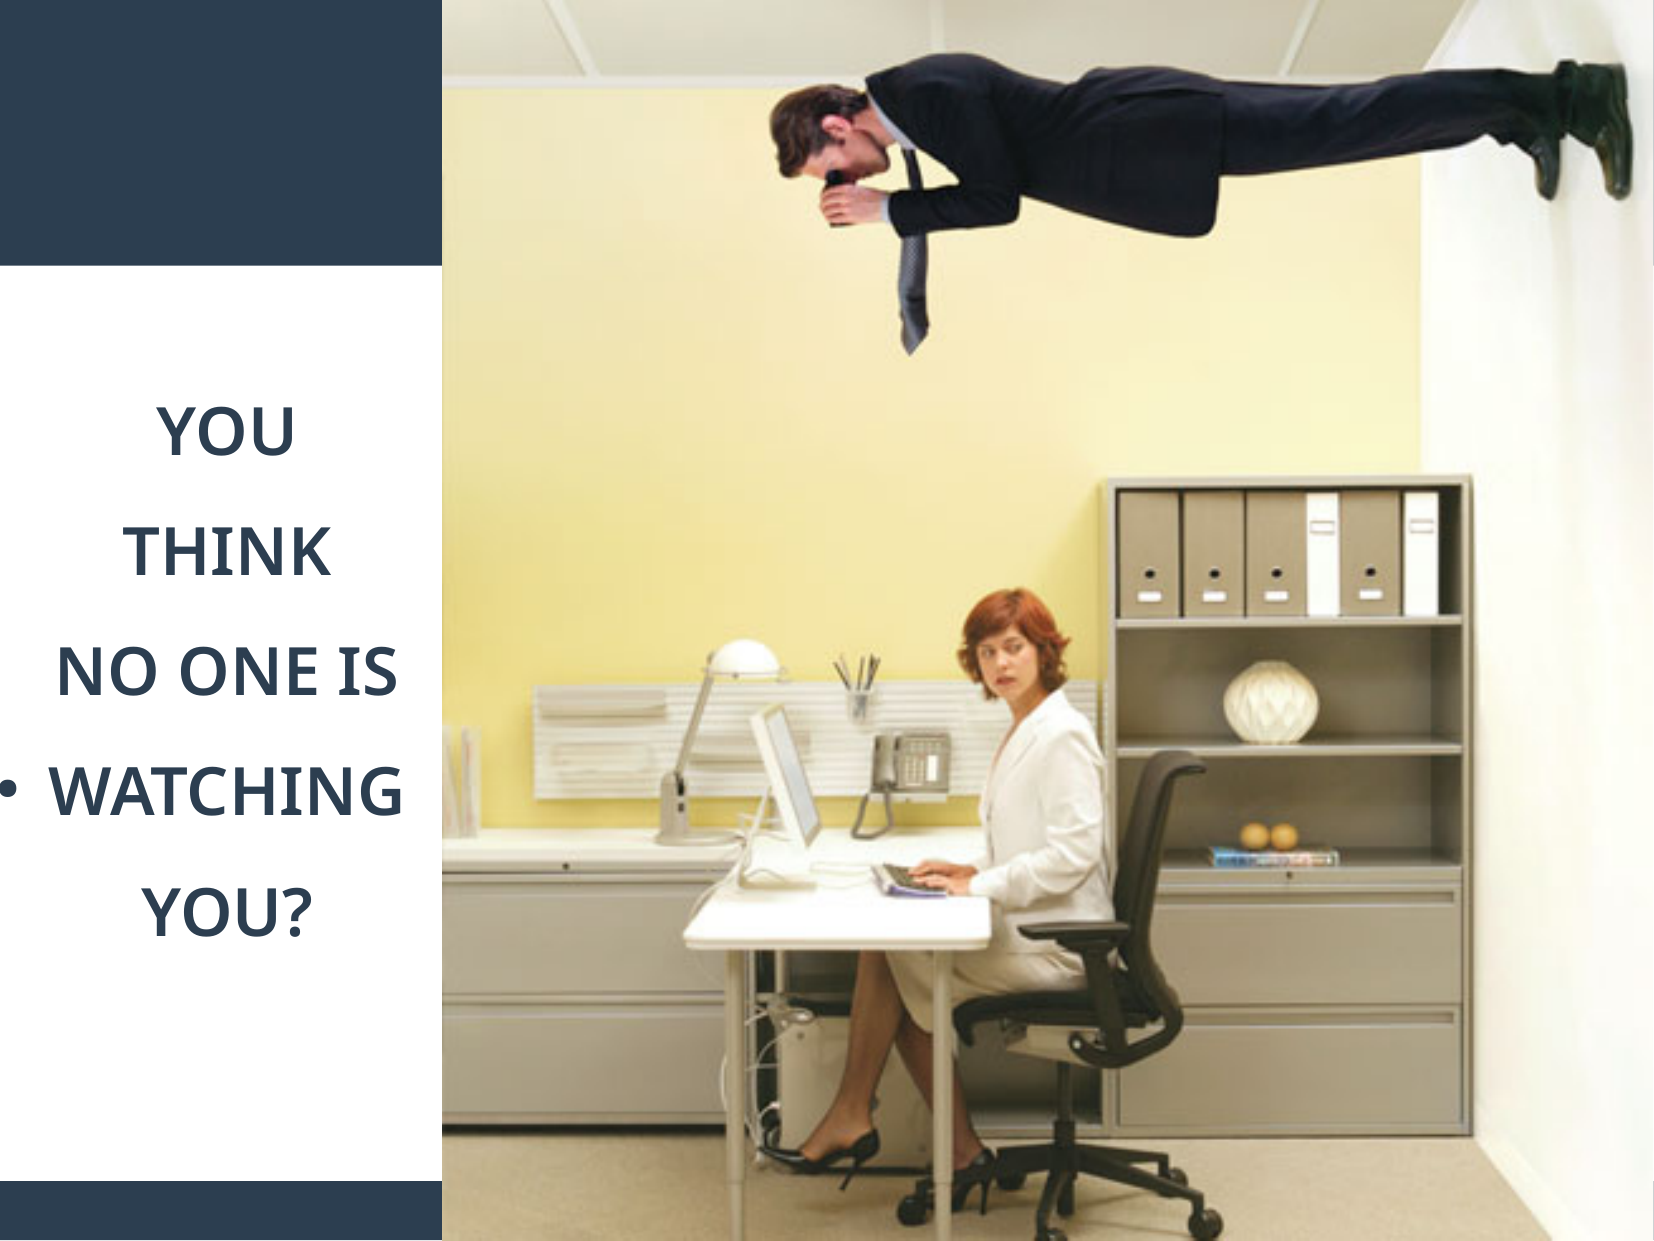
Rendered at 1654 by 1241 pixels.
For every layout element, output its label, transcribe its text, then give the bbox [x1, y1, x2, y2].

picture [442, 0, 1654, 1241]
list YOU THINK NO ONE IS WATCHING YOU? [0, 383, 442, 1211]
